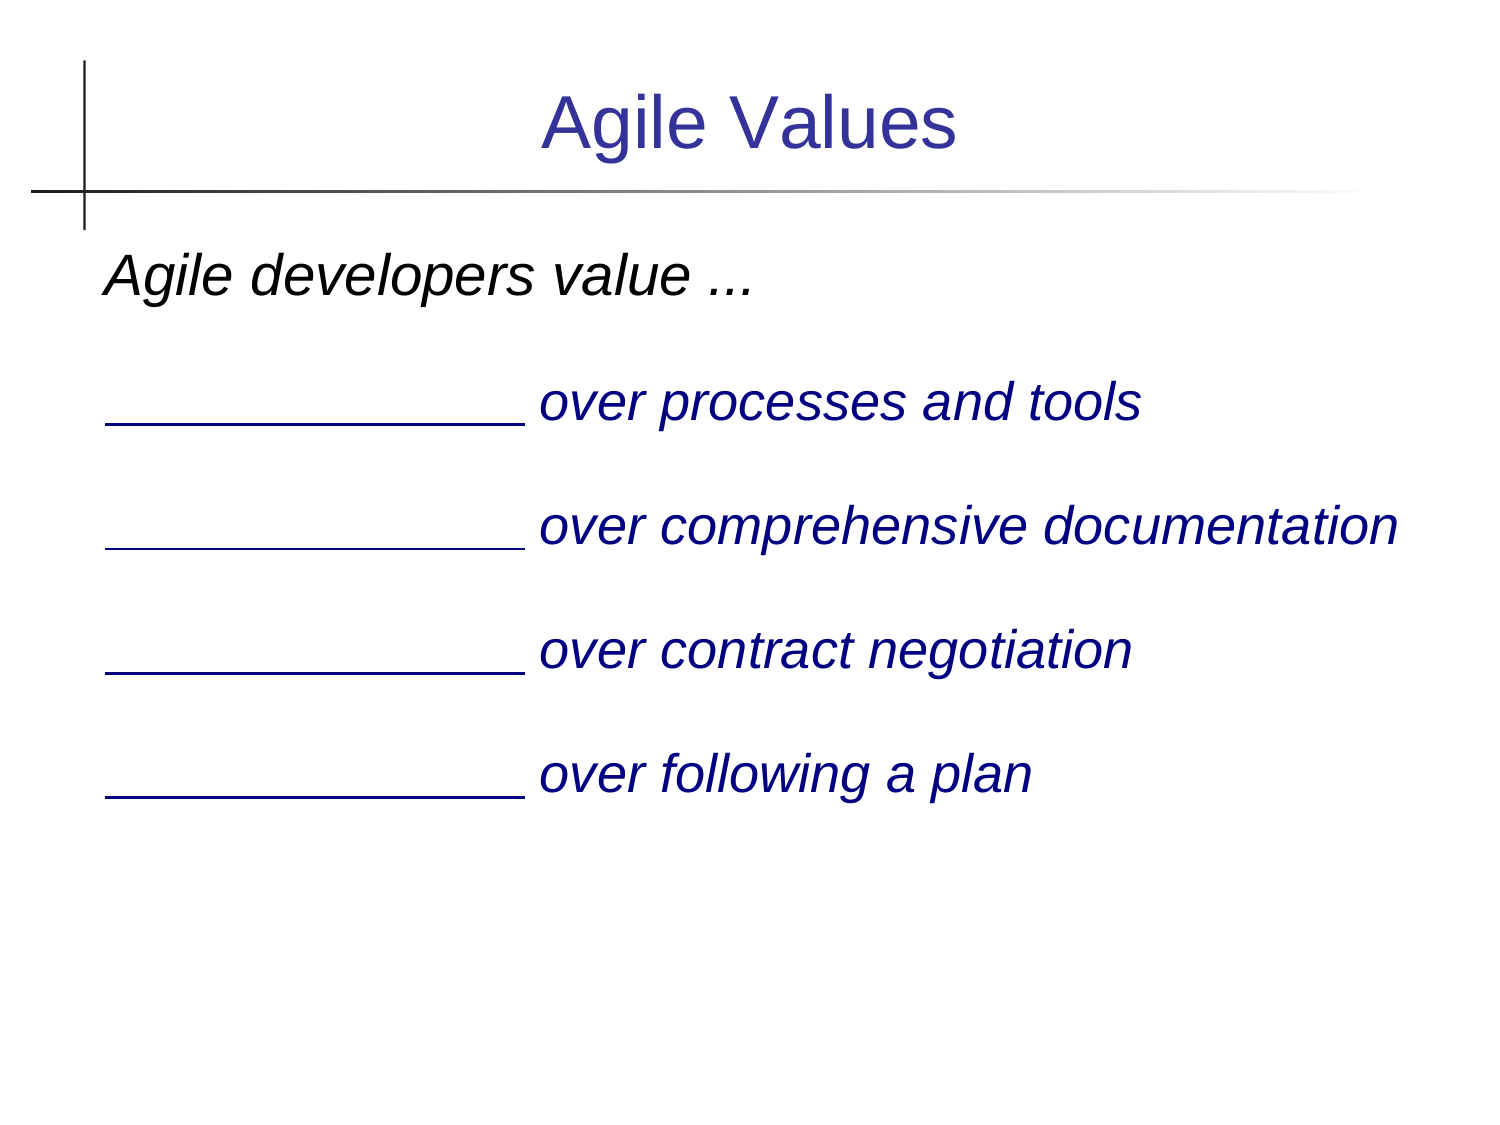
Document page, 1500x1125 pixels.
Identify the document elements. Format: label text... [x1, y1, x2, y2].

title Agile Values [50, 37, 1450, 201]
list Agile developers value ... over processes and tools over comprehensive documentation over contract negotiation over following a plan [90, 229, 1471, 962]
